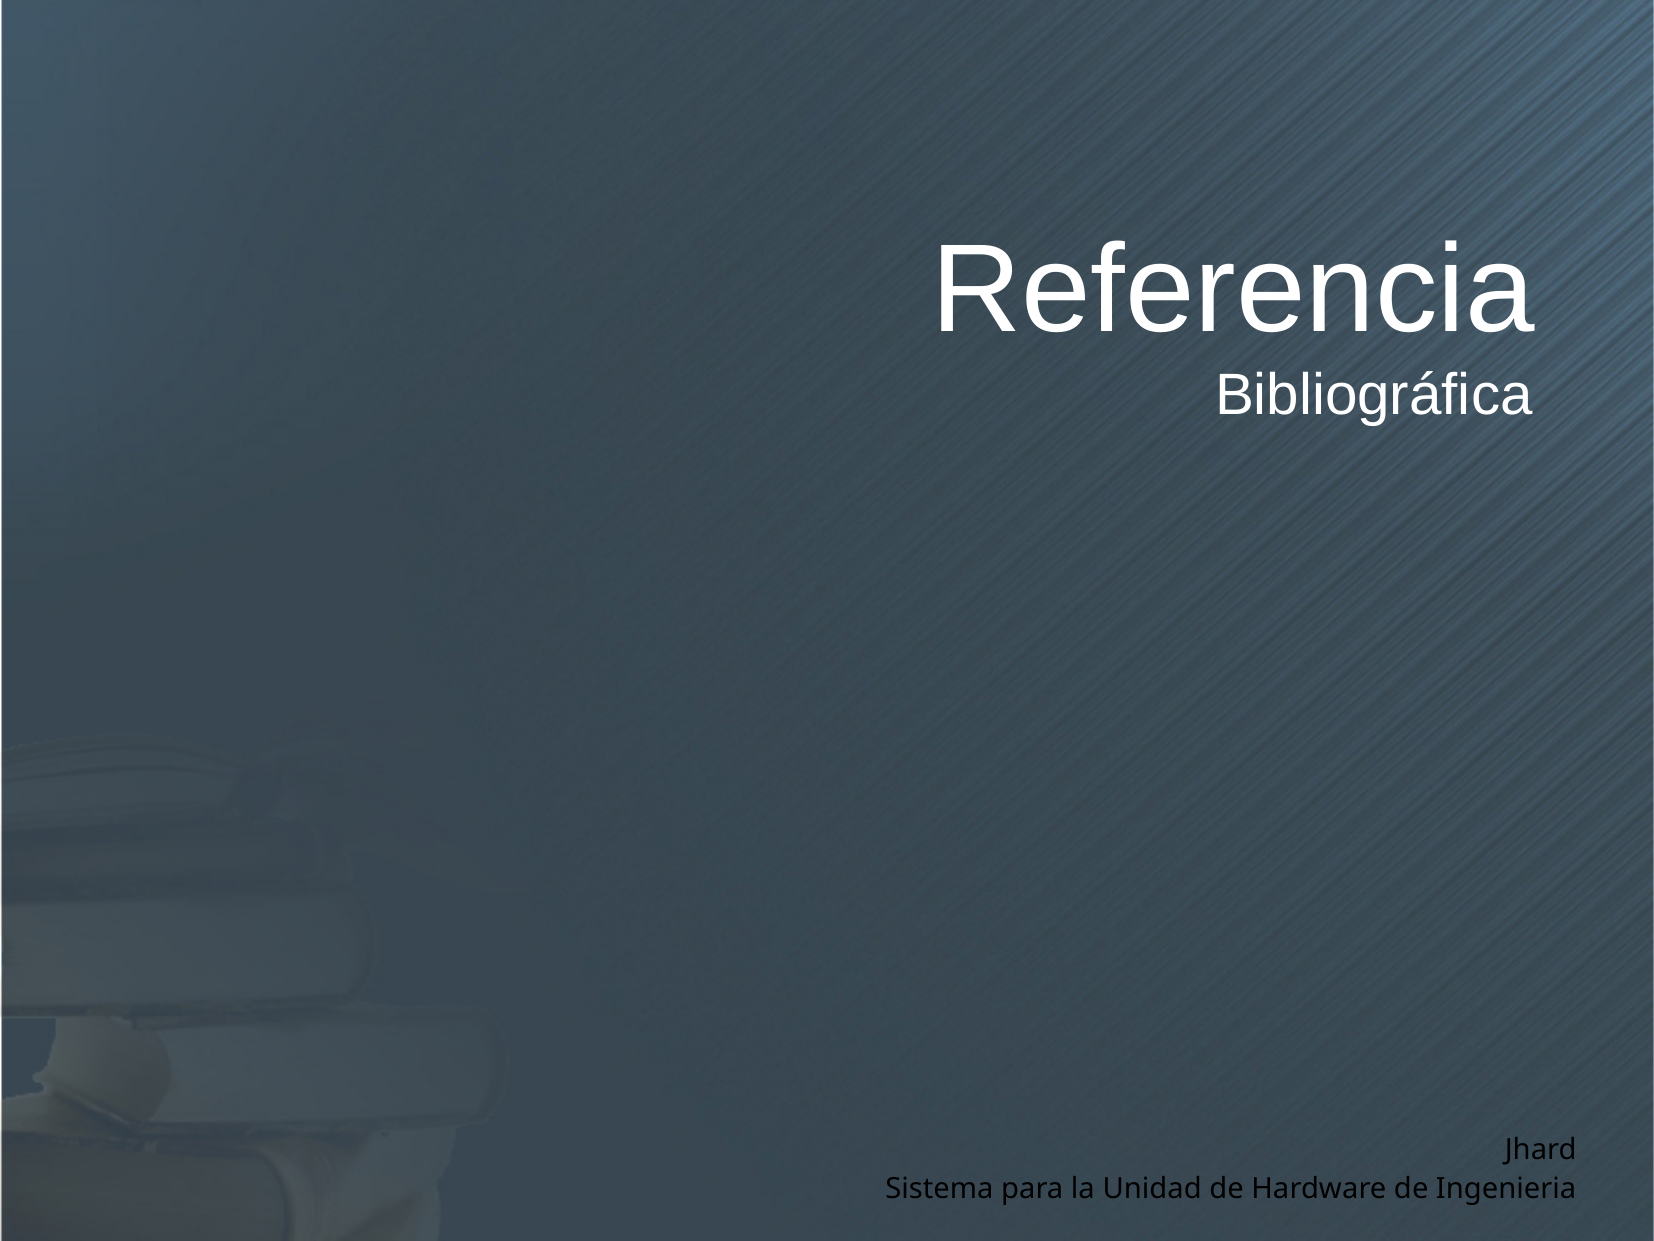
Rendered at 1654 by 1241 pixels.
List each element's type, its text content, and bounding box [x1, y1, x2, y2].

text_box Bibliográfica [603, 354, 1548, 434]
title Referencia [295, 191, 1536, 384]
picture [0, 0, 1654, 1241]
